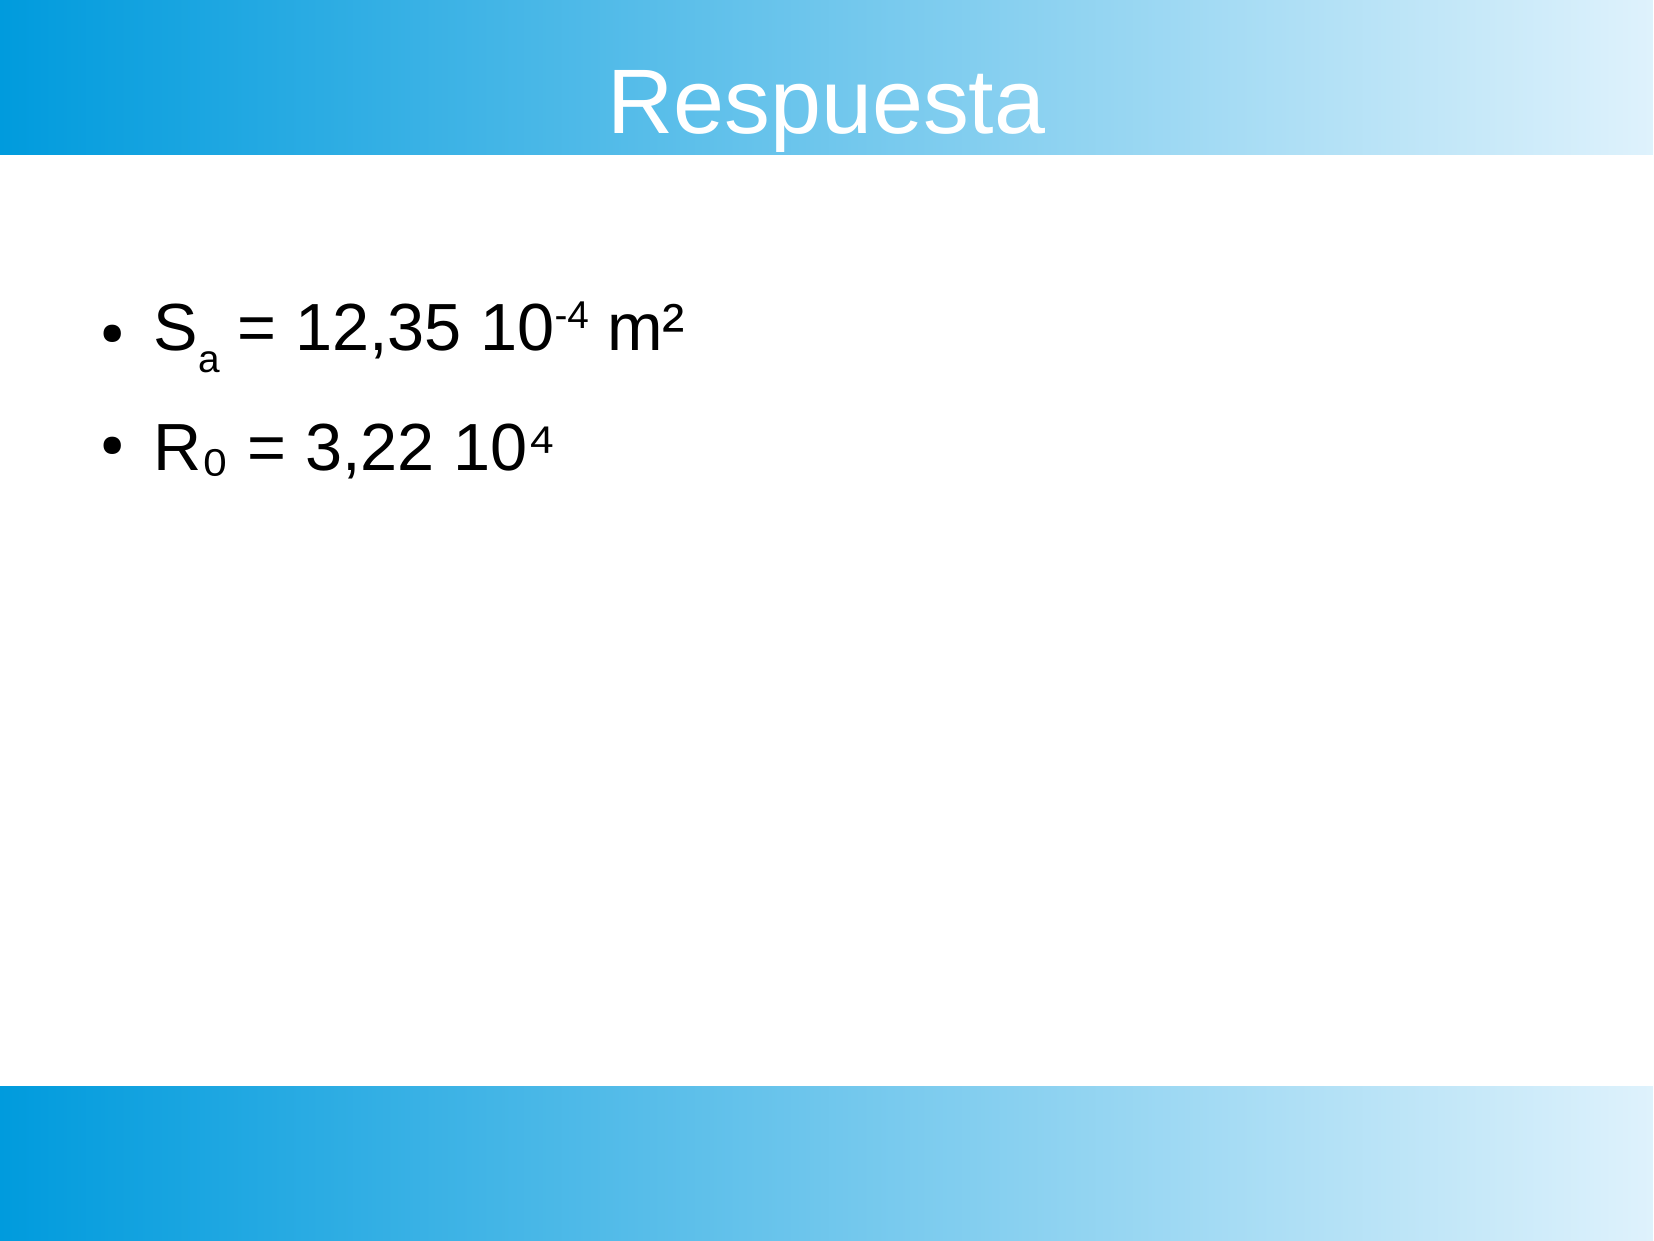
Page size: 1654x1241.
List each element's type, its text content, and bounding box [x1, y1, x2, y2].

title Respuesta [82, 49, 1571, 155]
list Sa = 12,35 10-4 m² R₀ = 3,22 10⁴ [82, 290, 1571, 1010]
